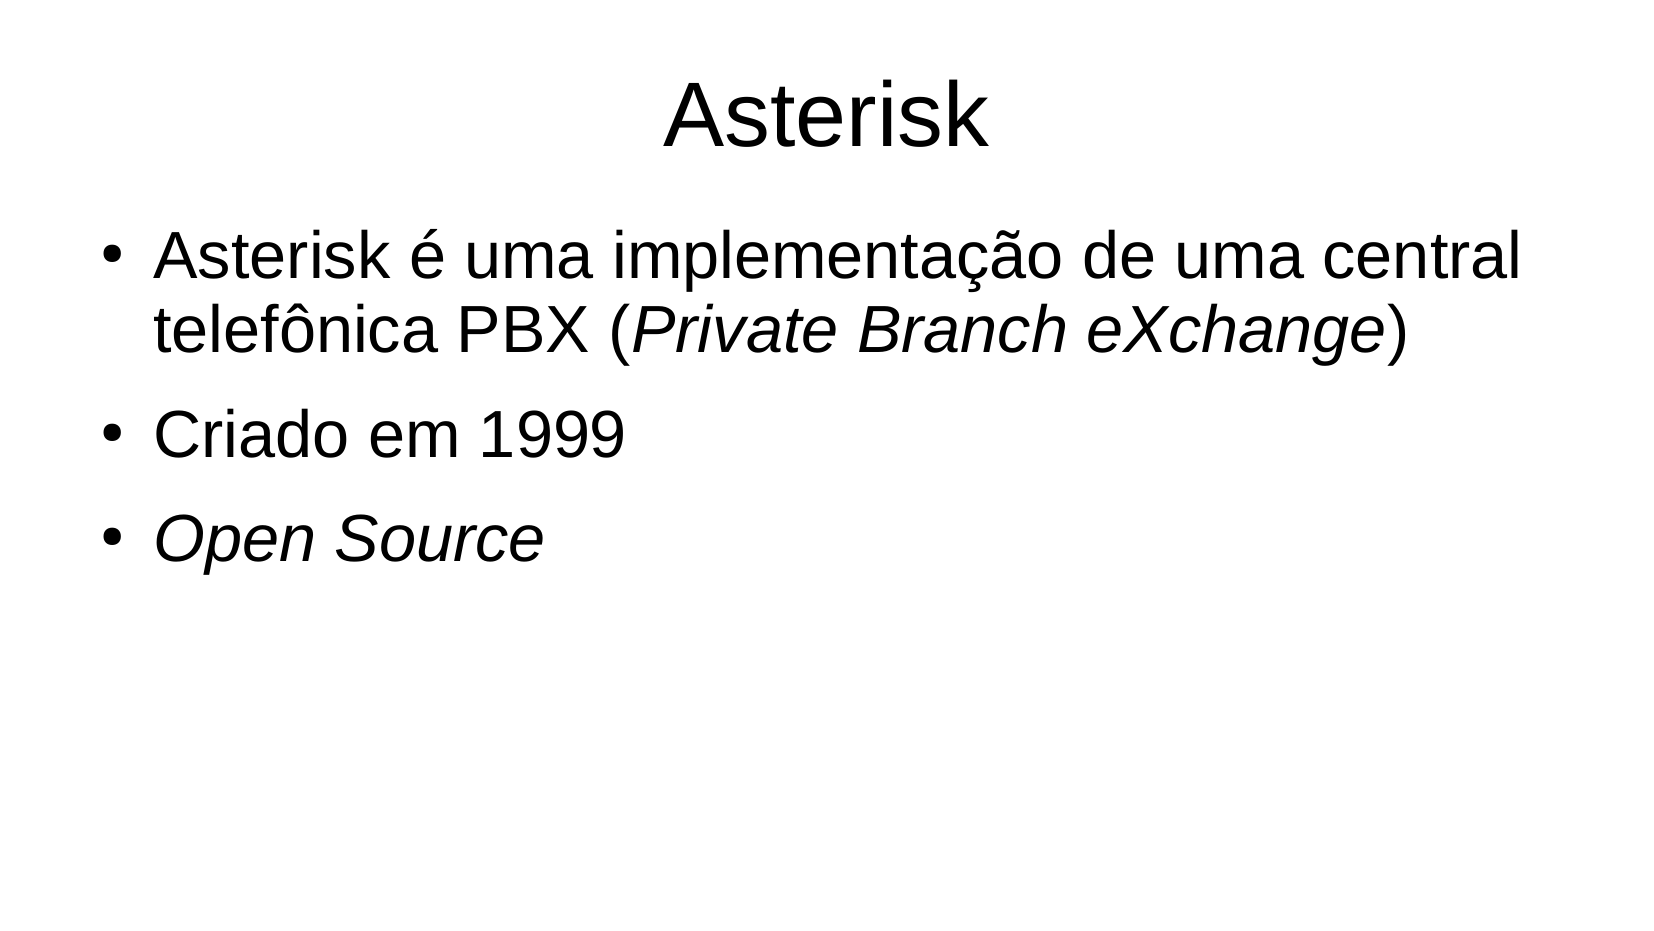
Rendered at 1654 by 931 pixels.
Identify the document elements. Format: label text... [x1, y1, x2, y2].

title Asterisk [82, 37, 1571, 193]
list Asterisk é uma implementação de uma central telefônica PBX (Private Branch eXchange) Criado em 1999 Open Source [82, 217, 1571, 758]
